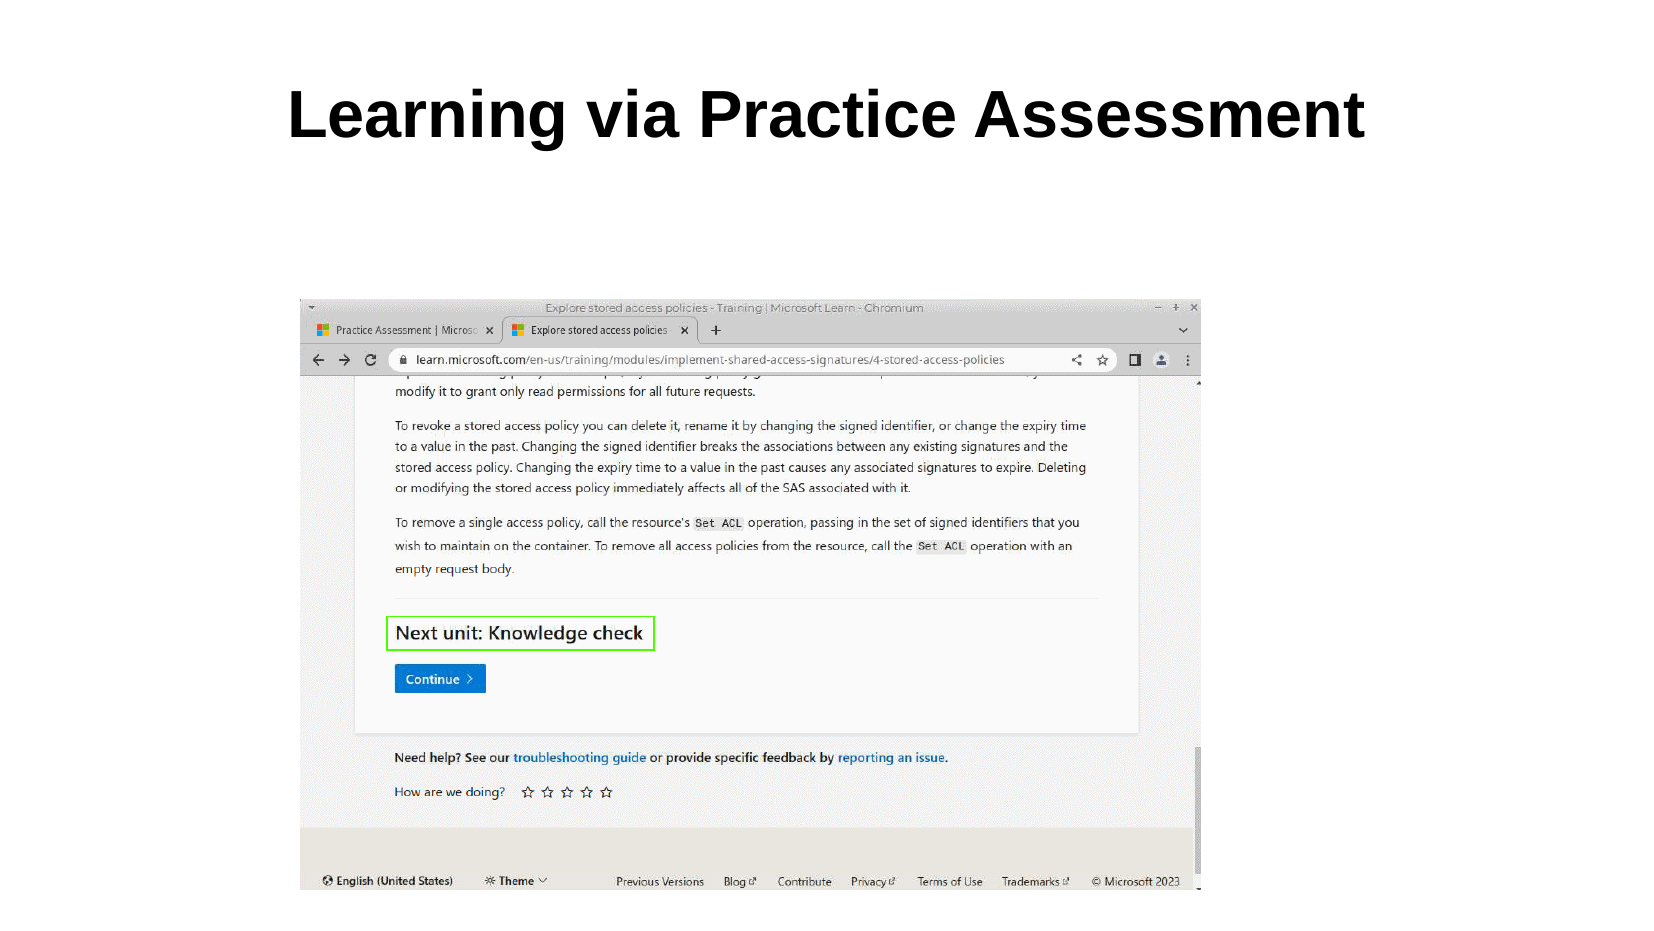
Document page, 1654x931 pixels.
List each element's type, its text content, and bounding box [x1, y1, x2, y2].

title Learning via Practice Assessment [82, 37, 1571, 193]
picture [300, 299, 1201, 890]
